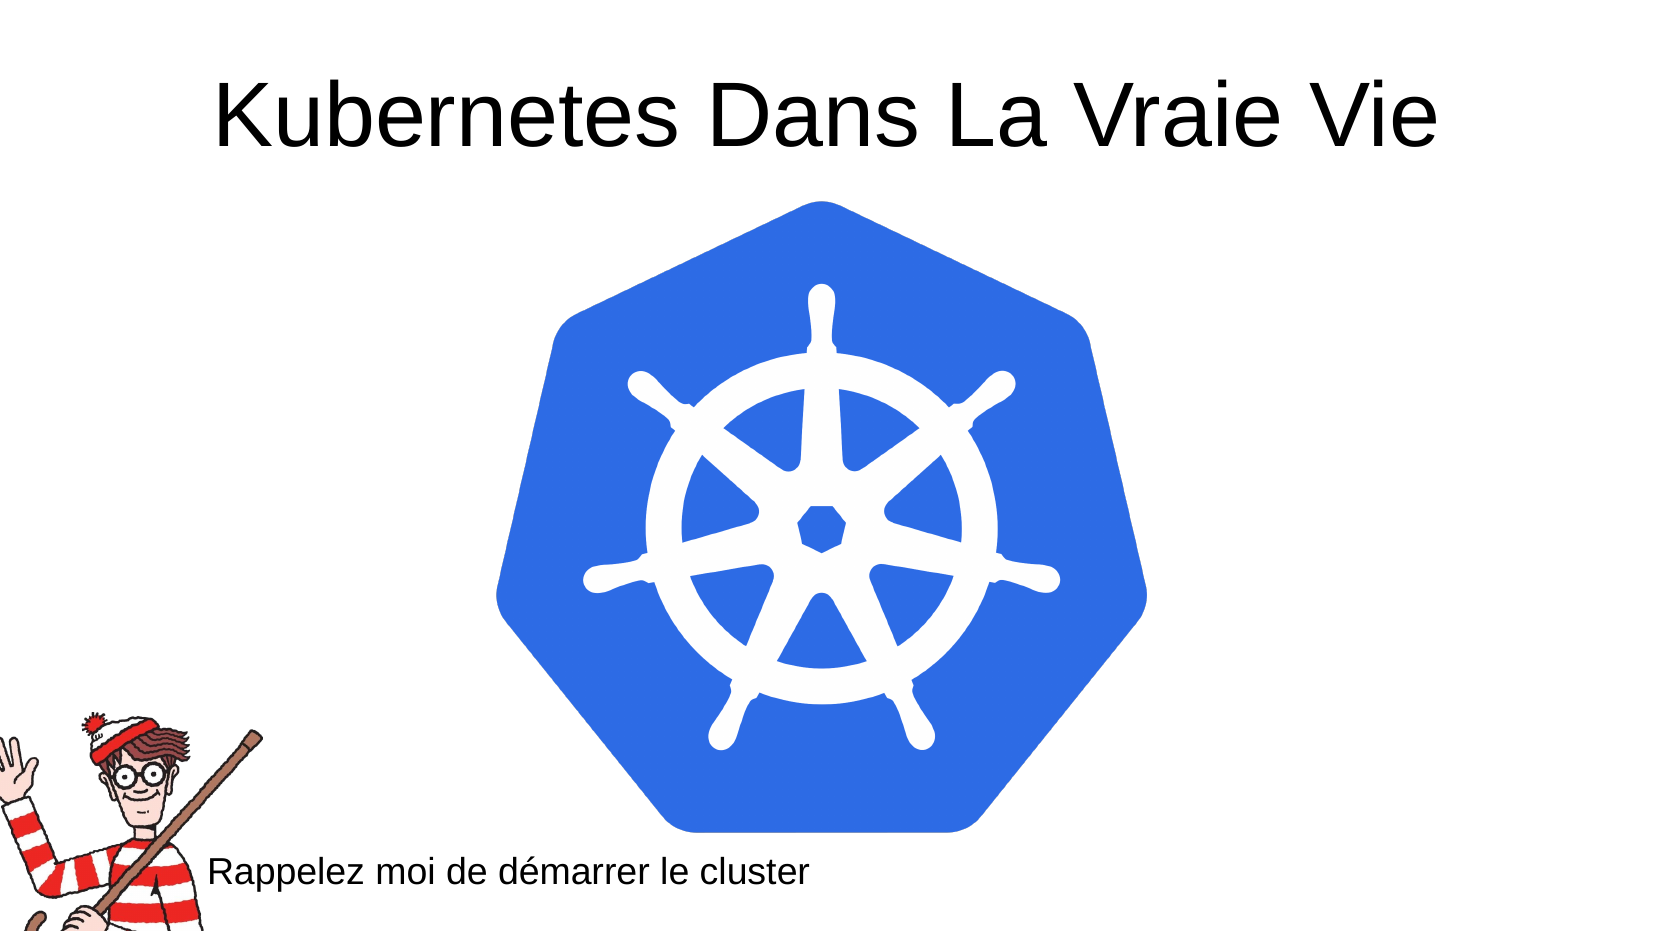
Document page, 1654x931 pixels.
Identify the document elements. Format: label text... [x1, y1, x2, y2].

text_box Rappelez moi de démarrer le cluster [263, 843, 826, 901]
picture [487, 192, 1156, 842]
title Kubernetes Dans La Vraie Vie [82, 37, 1571, 193]
picture [0, 712, 263, 931]
